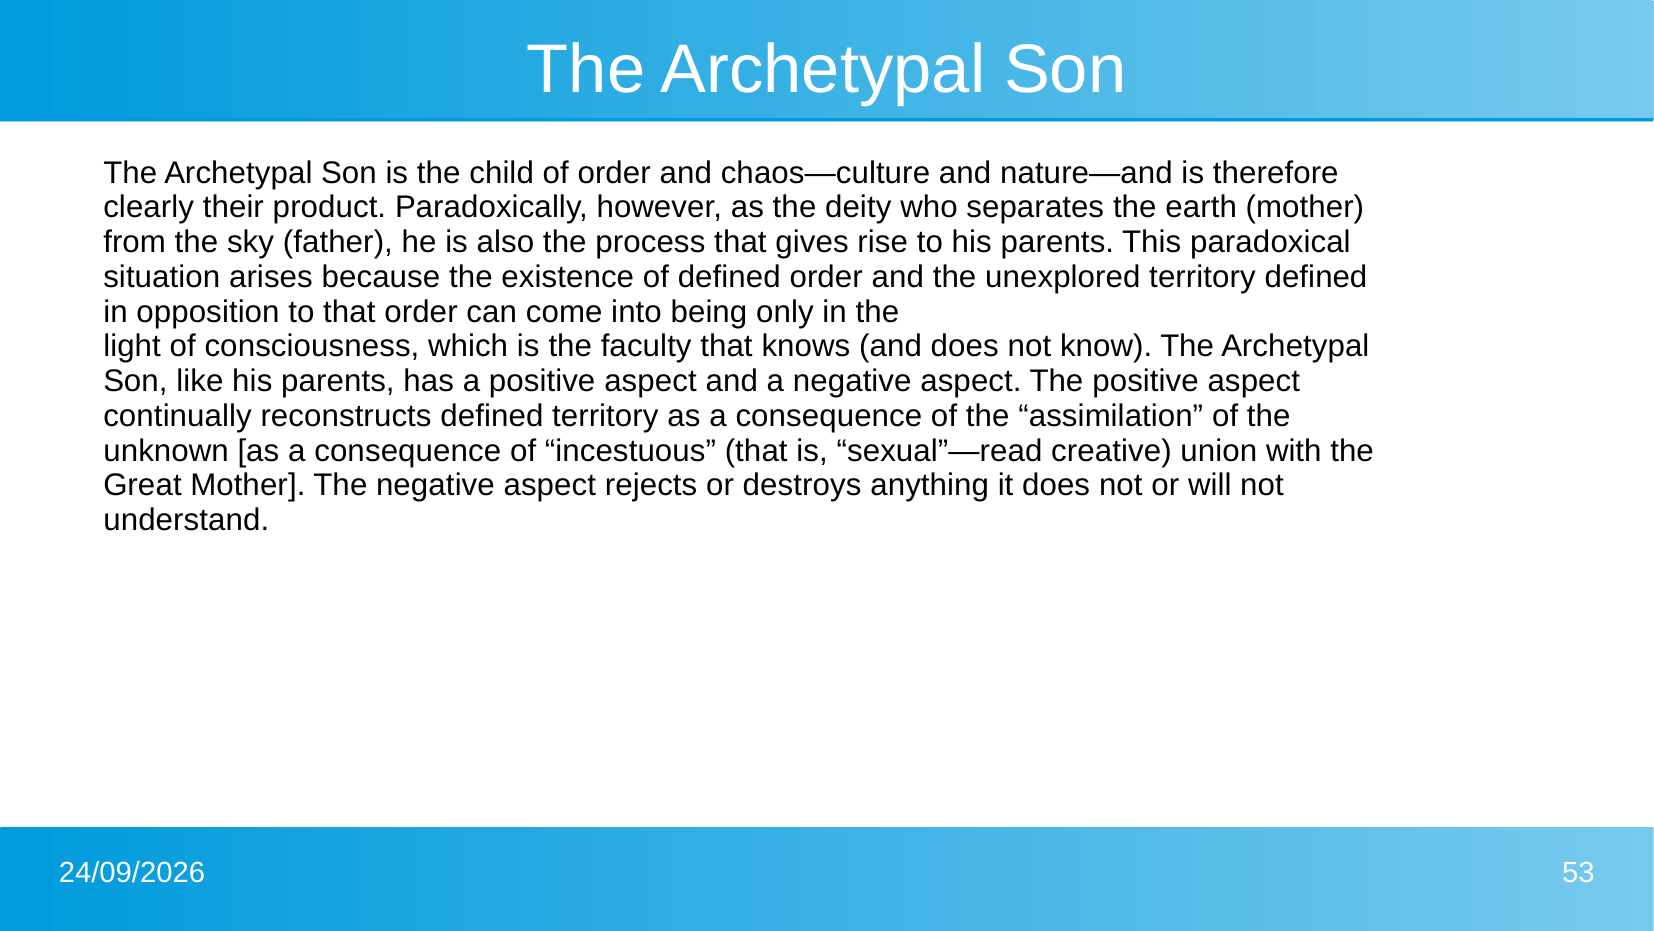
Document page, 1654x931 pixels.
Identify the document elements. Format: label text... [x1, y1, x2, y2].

title The Archetypal Son [59, 29, 1595, 108]
text_box The Archetypal Son is the child of order and chaos—culture and nature—and is therefore clearly their product. Paradoxically, however, as the deity who separates the earth (mother) from the sky (father), he is also the process that gives rise to his parents. This paradoxical situation arises because the existence of defined order and the unexplored territory defined in opposition to that order can come into being only in the light of consciousness, which is the faculty that knows (and does not know). The Archetypal Son, like his parents, has a positive aspect and a negative aspect. The positive aspect continually reconstructs defined territory as a consequence of the “assimilation” of the unknown [as a consequence of “incestuous” (that is, “sexual”—read creative) union with the Great Mother]. The negative aspect rejects or destroys anything it does not or will not understand. [88, 147, 1418, 545]
